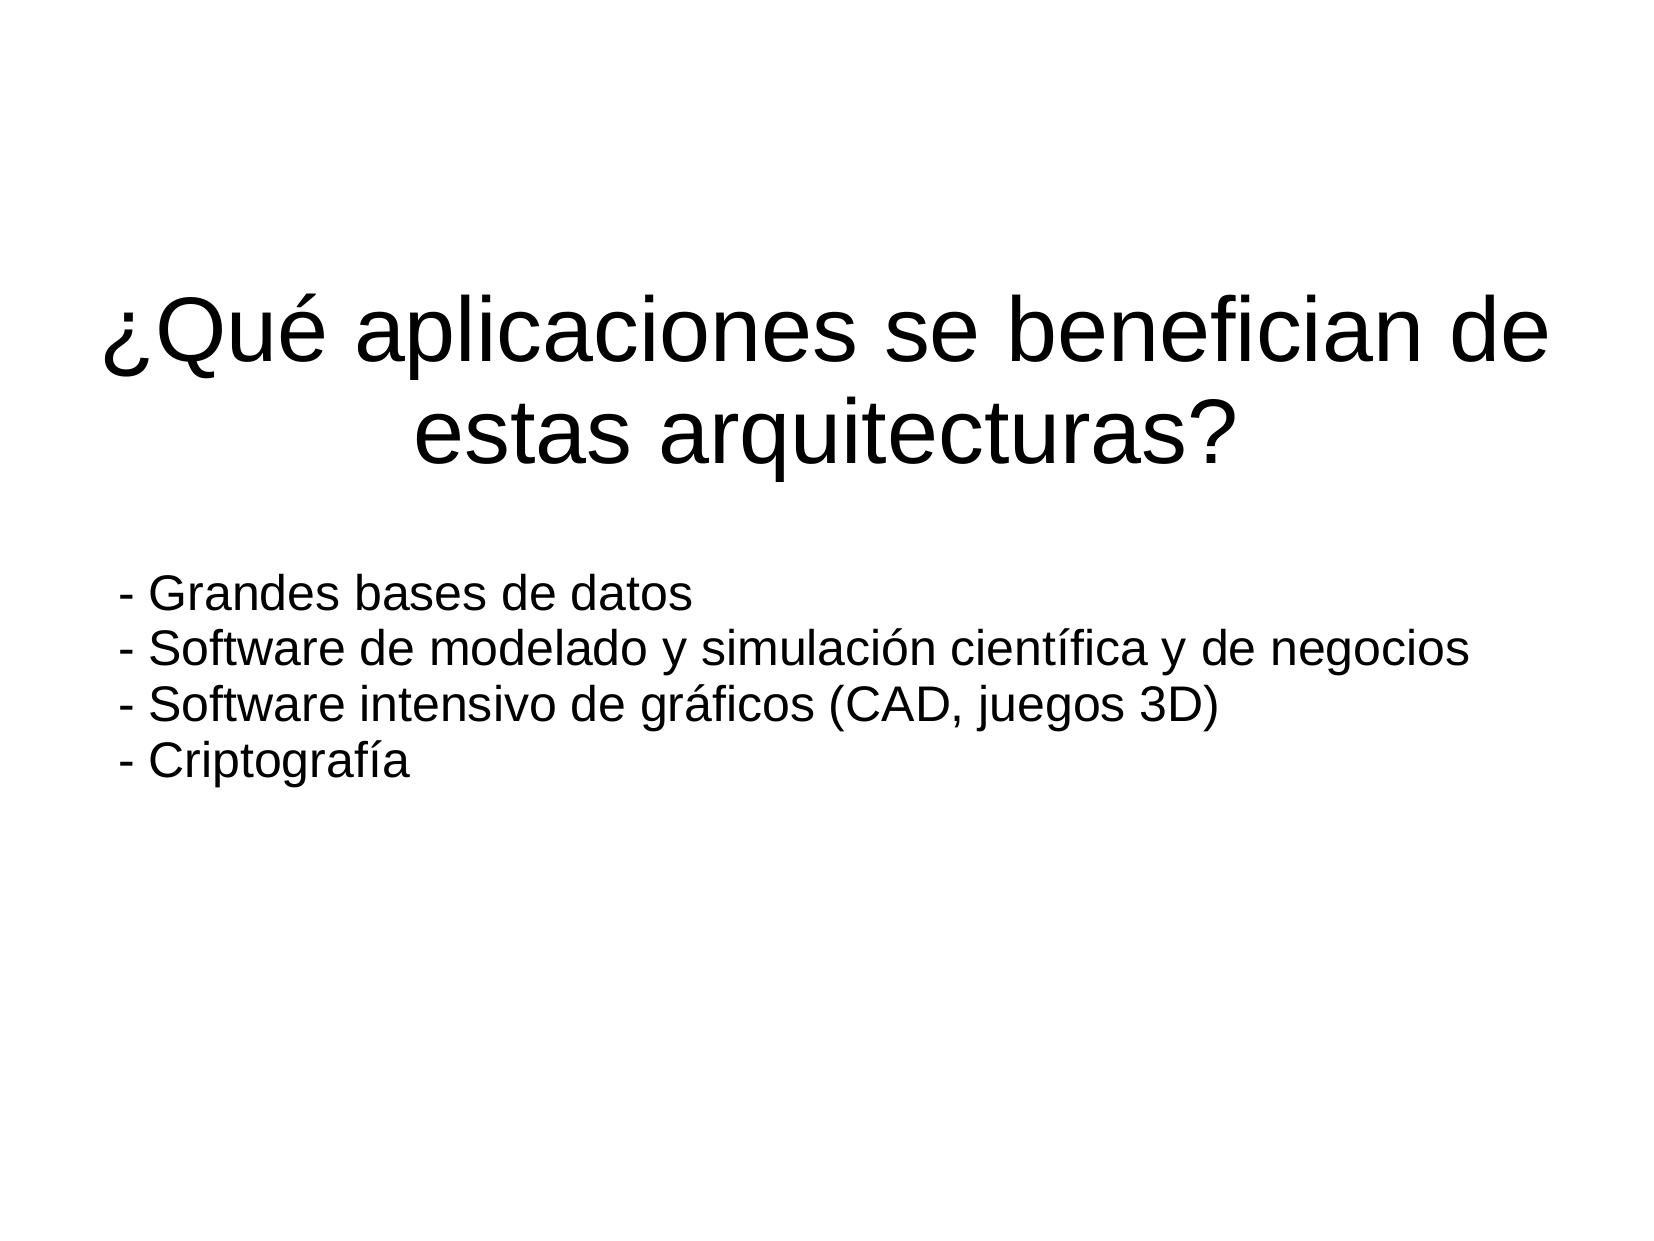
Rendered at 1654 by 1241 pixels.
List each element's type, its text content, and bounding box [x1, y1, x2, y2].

subtitle - Grandes bases de datos - Software de modelado y simulación científica y de negocios - Software intensivo de gráficos (CAD, juegos 3D) - Criptografía [118, 490, 1512, 863]
title ¿Qué aplicaciones se benefician de estas arquitecturas? [82, 277, 1571, 485]
